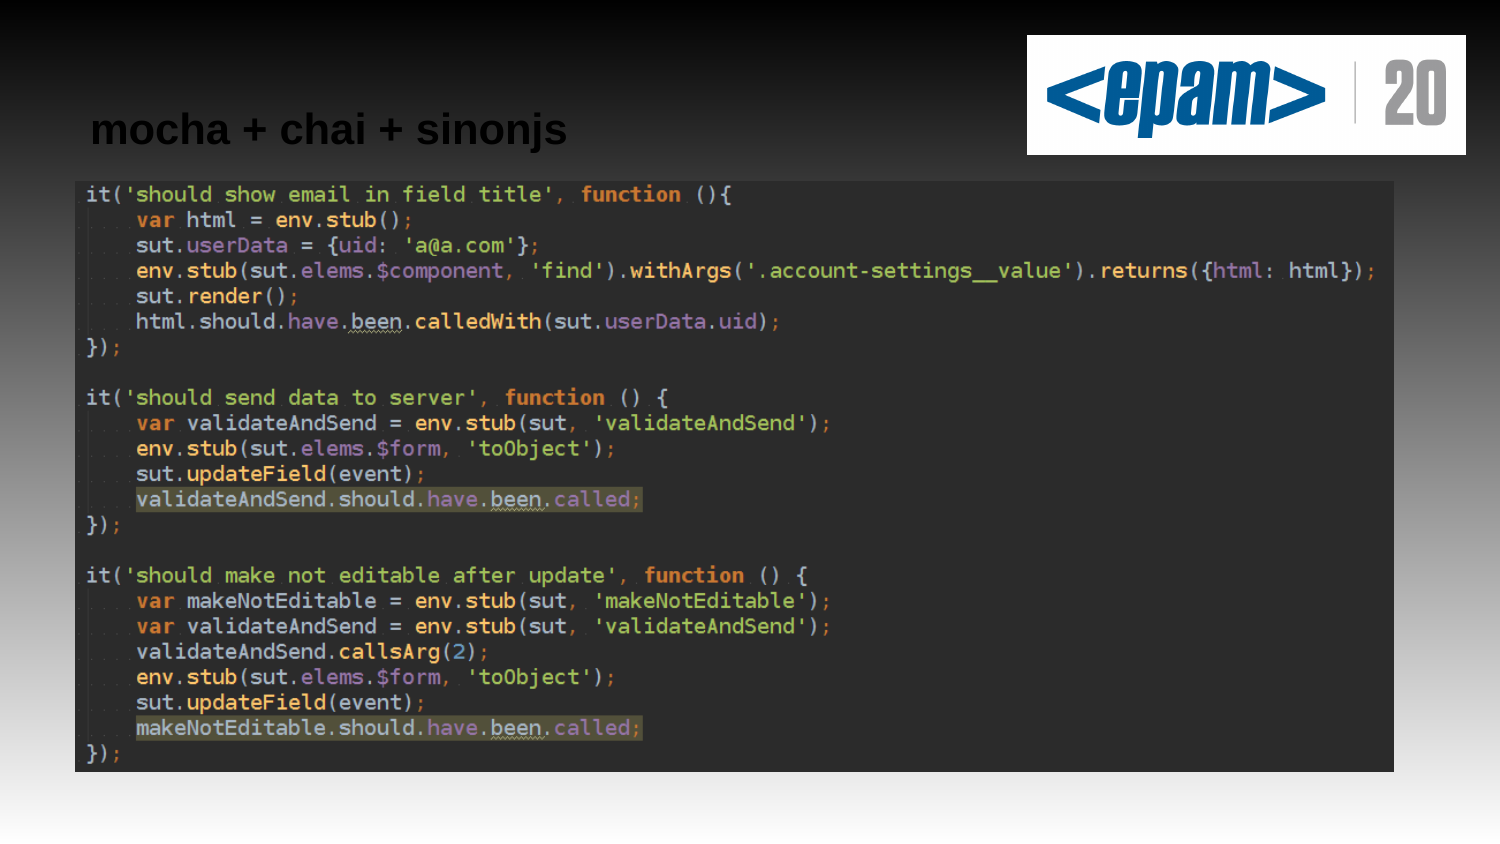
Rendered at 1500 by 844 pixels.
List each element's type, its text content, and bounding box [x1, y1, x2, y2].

list [75, 196, 1425, 808]
picture [1027, 35, 1466, 155]
title mocha + chai + sinonjs [75, 33, 1425, 175]
picture [75, 181, 1394, 772]
